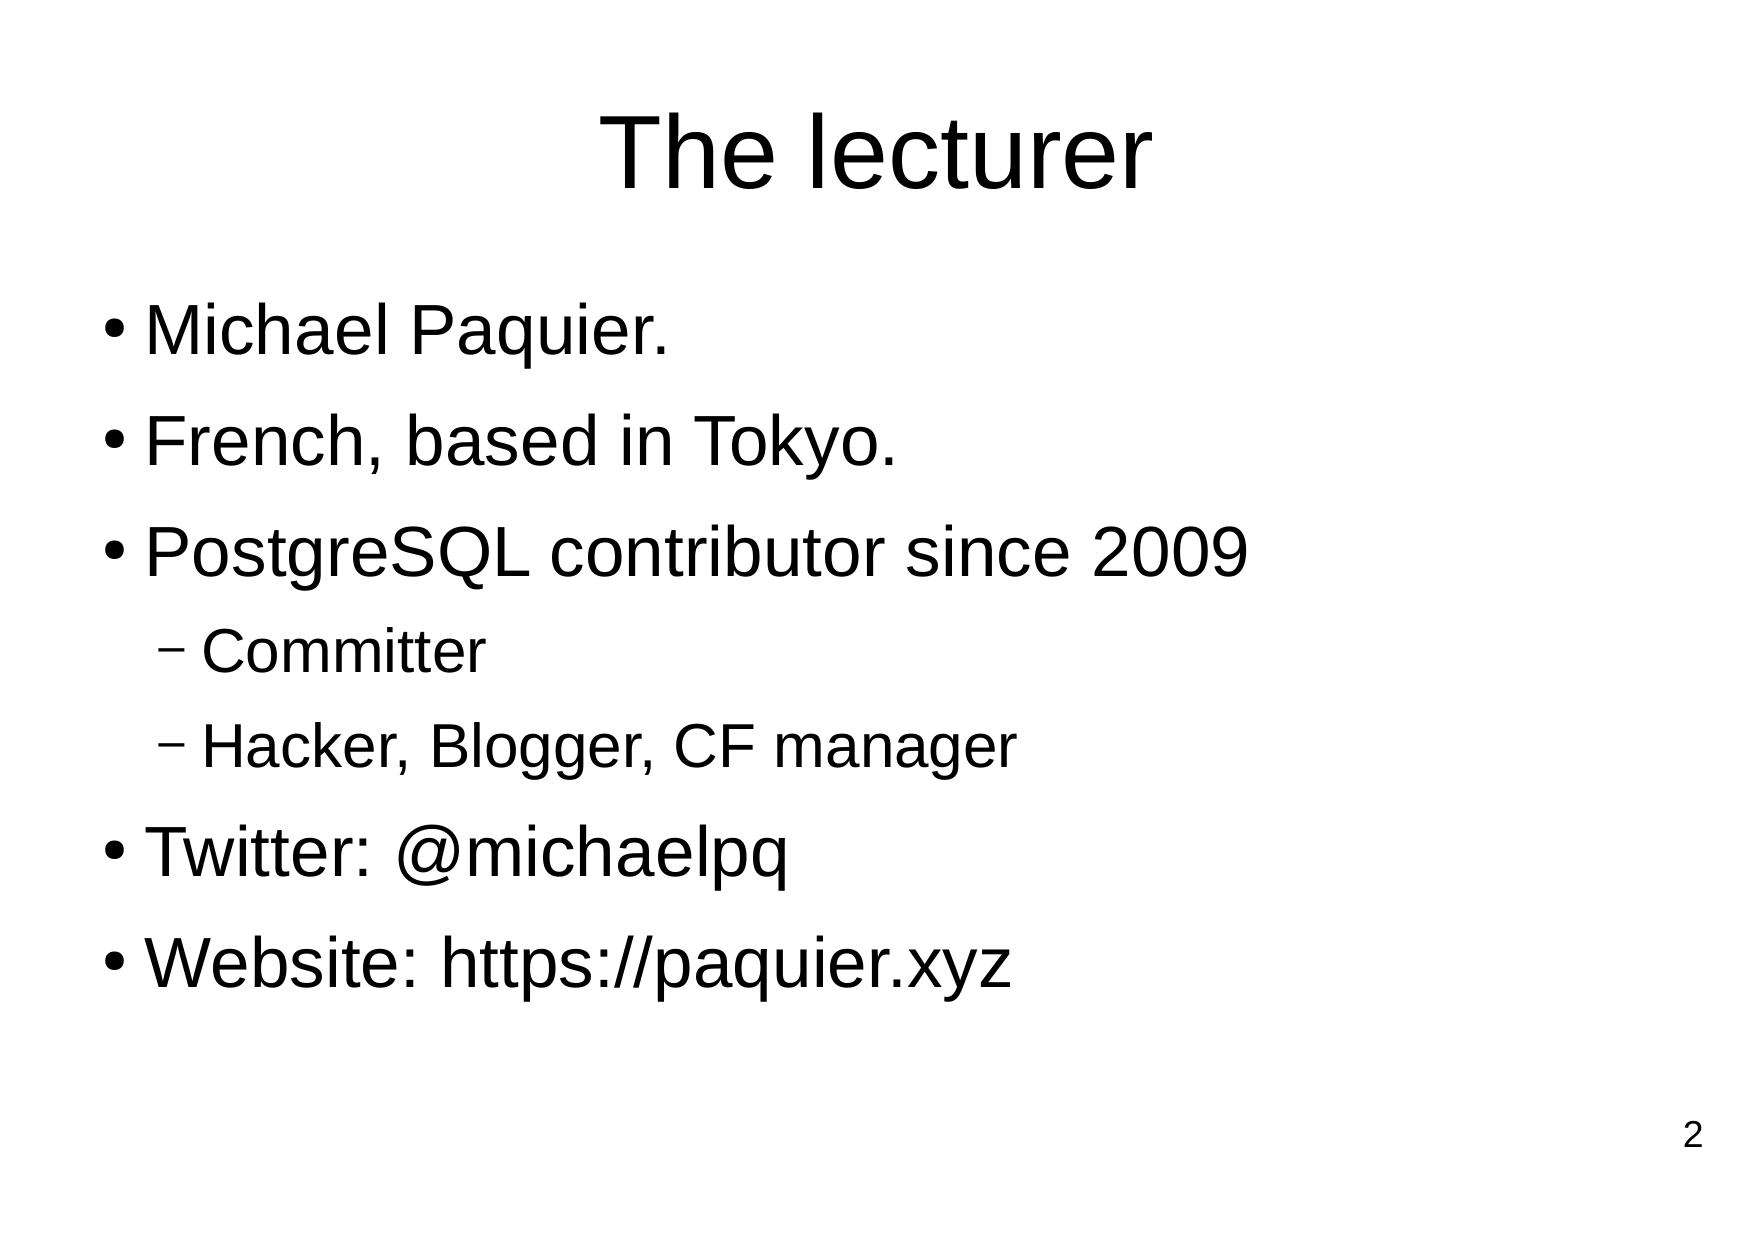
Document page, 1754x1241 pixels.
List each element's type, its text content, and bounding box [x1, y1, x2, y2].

list Michael Paquier. French, based in Tokyo. PostgreSQL contributor since 2009 Committer Hacker, Blogger, CF manager Twitter: @michaelpq Website: https://paquier.xyz [87, 290, 1667, 1010]
text_box <number> [1447, 1106, 1719, 1201]
title The lecturer [87, 49, 1667, 257]
